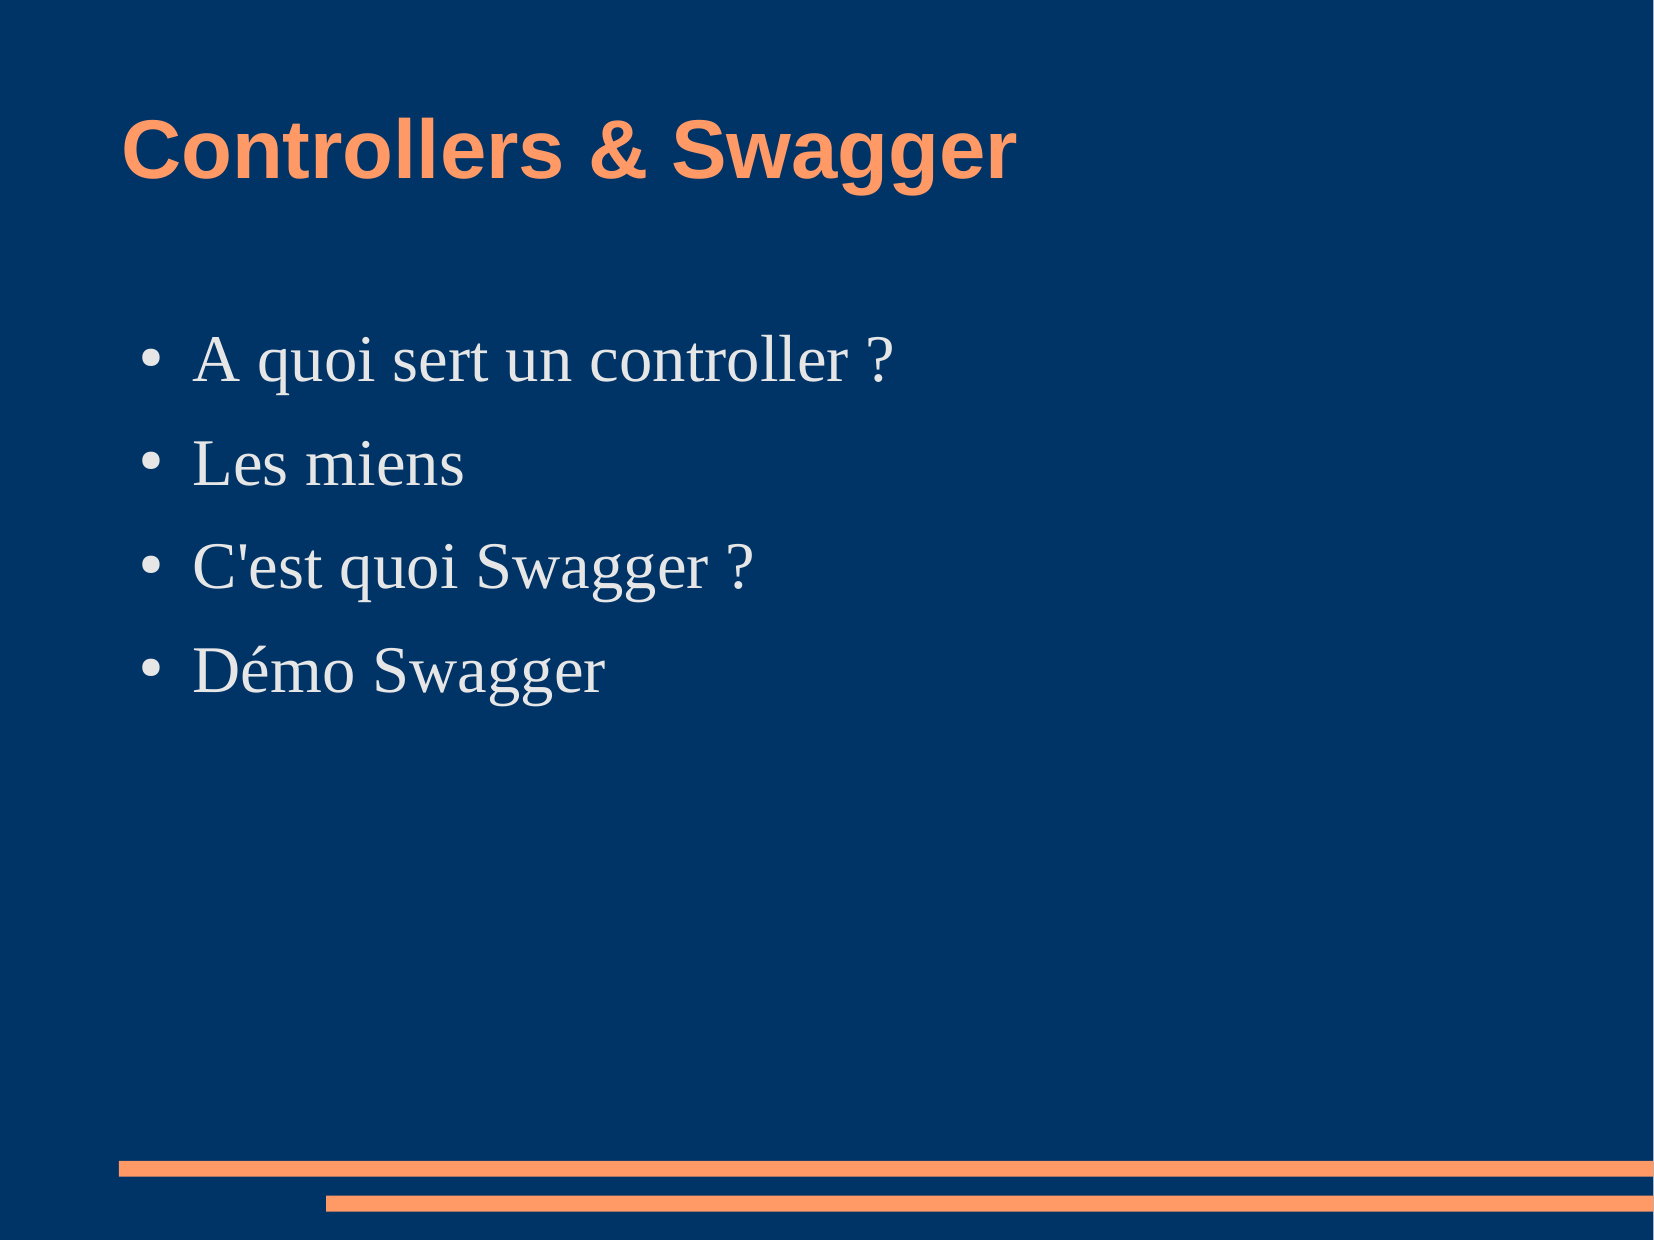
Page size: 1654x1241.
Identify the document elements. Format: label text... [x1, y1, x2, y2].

title Controllers & Swagger [121, 46, 1534, 254]
list A quoi sert un controller ? Les miens C'est quoi Swagger ? Démo Swagger [121, 322, 1561, 1132]
